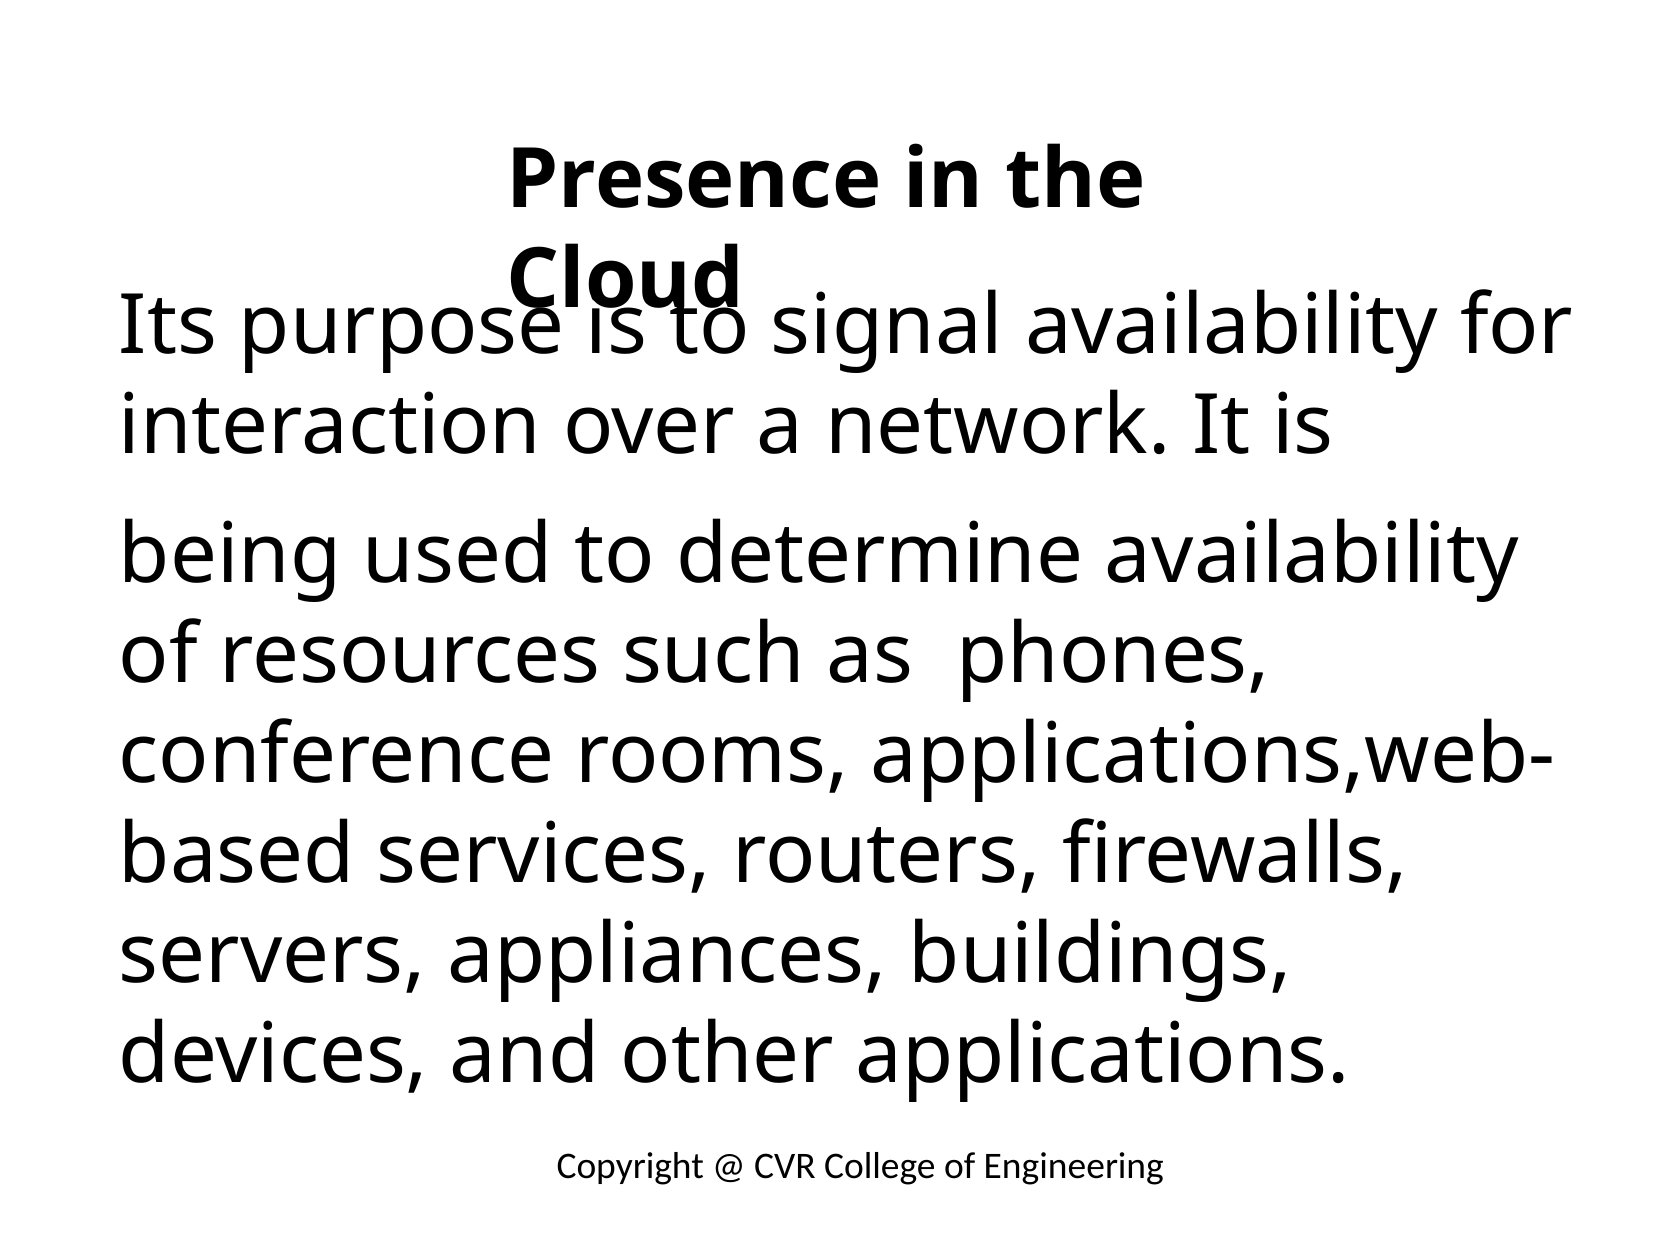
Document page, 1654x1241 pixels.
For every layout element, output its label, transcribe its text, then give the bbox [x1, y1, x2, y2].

text_box Its purpose is to signal availability for interaction over a network. It is being used to determine availability of resources such as phones, conference rooms, applications,web-based services, routers, firewalls, servers, appliances, buildings, devices, and other applications. [103, 262, 1604, 1014]
text_box Presence in the Cloud [491, 116, 1319, 233]
